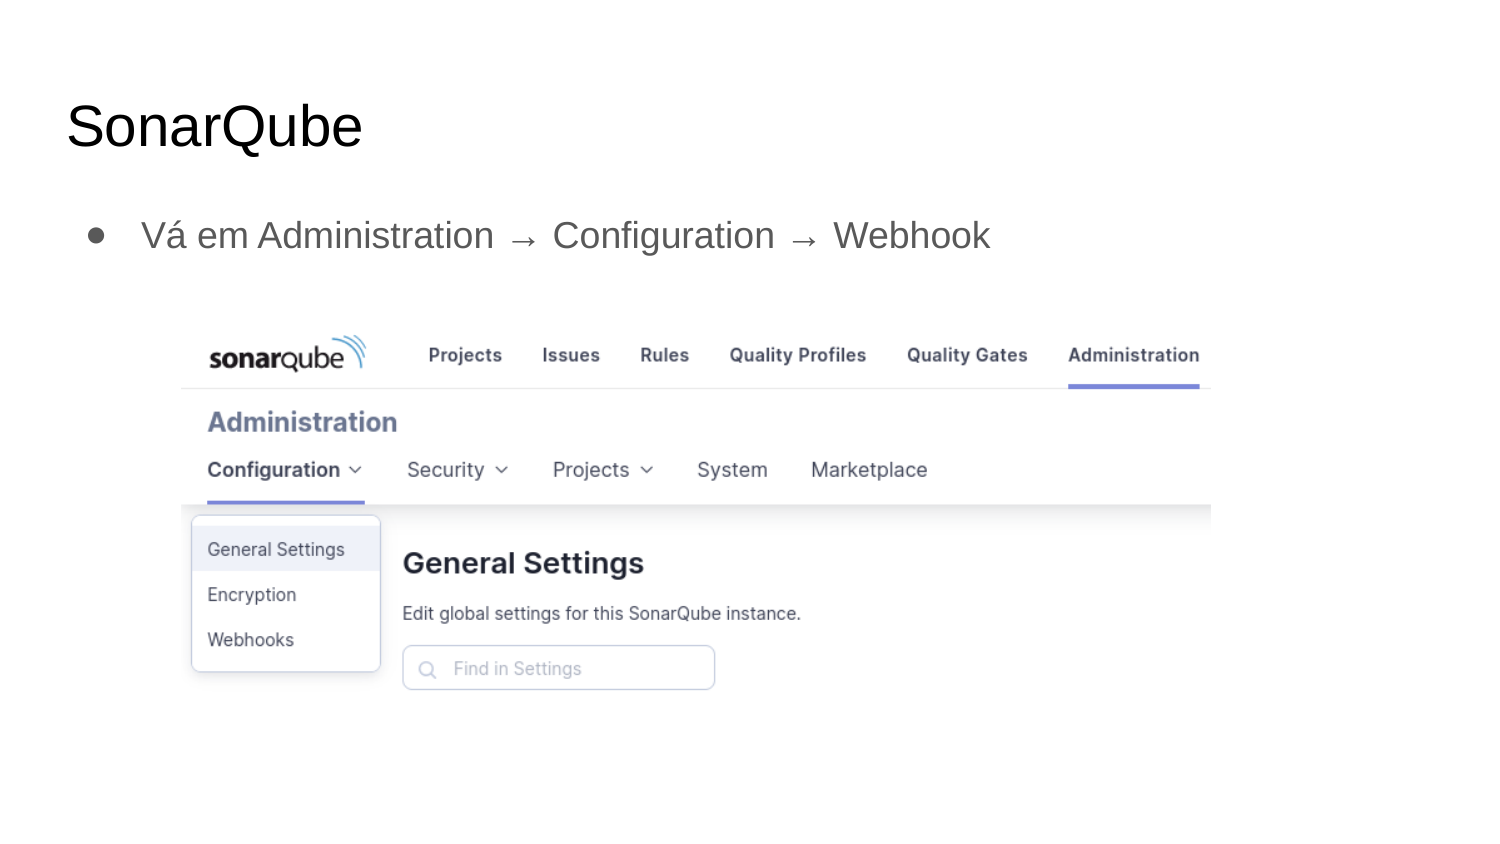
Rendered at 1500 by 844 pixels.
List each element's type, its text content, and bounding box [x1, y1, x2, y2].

list Vá em Administration → Configuration → Webhook [51, 189, 1489, 750]
picture [181, 324, 1211, 699]
title SonarQube [51, 72, 1449, 167]
